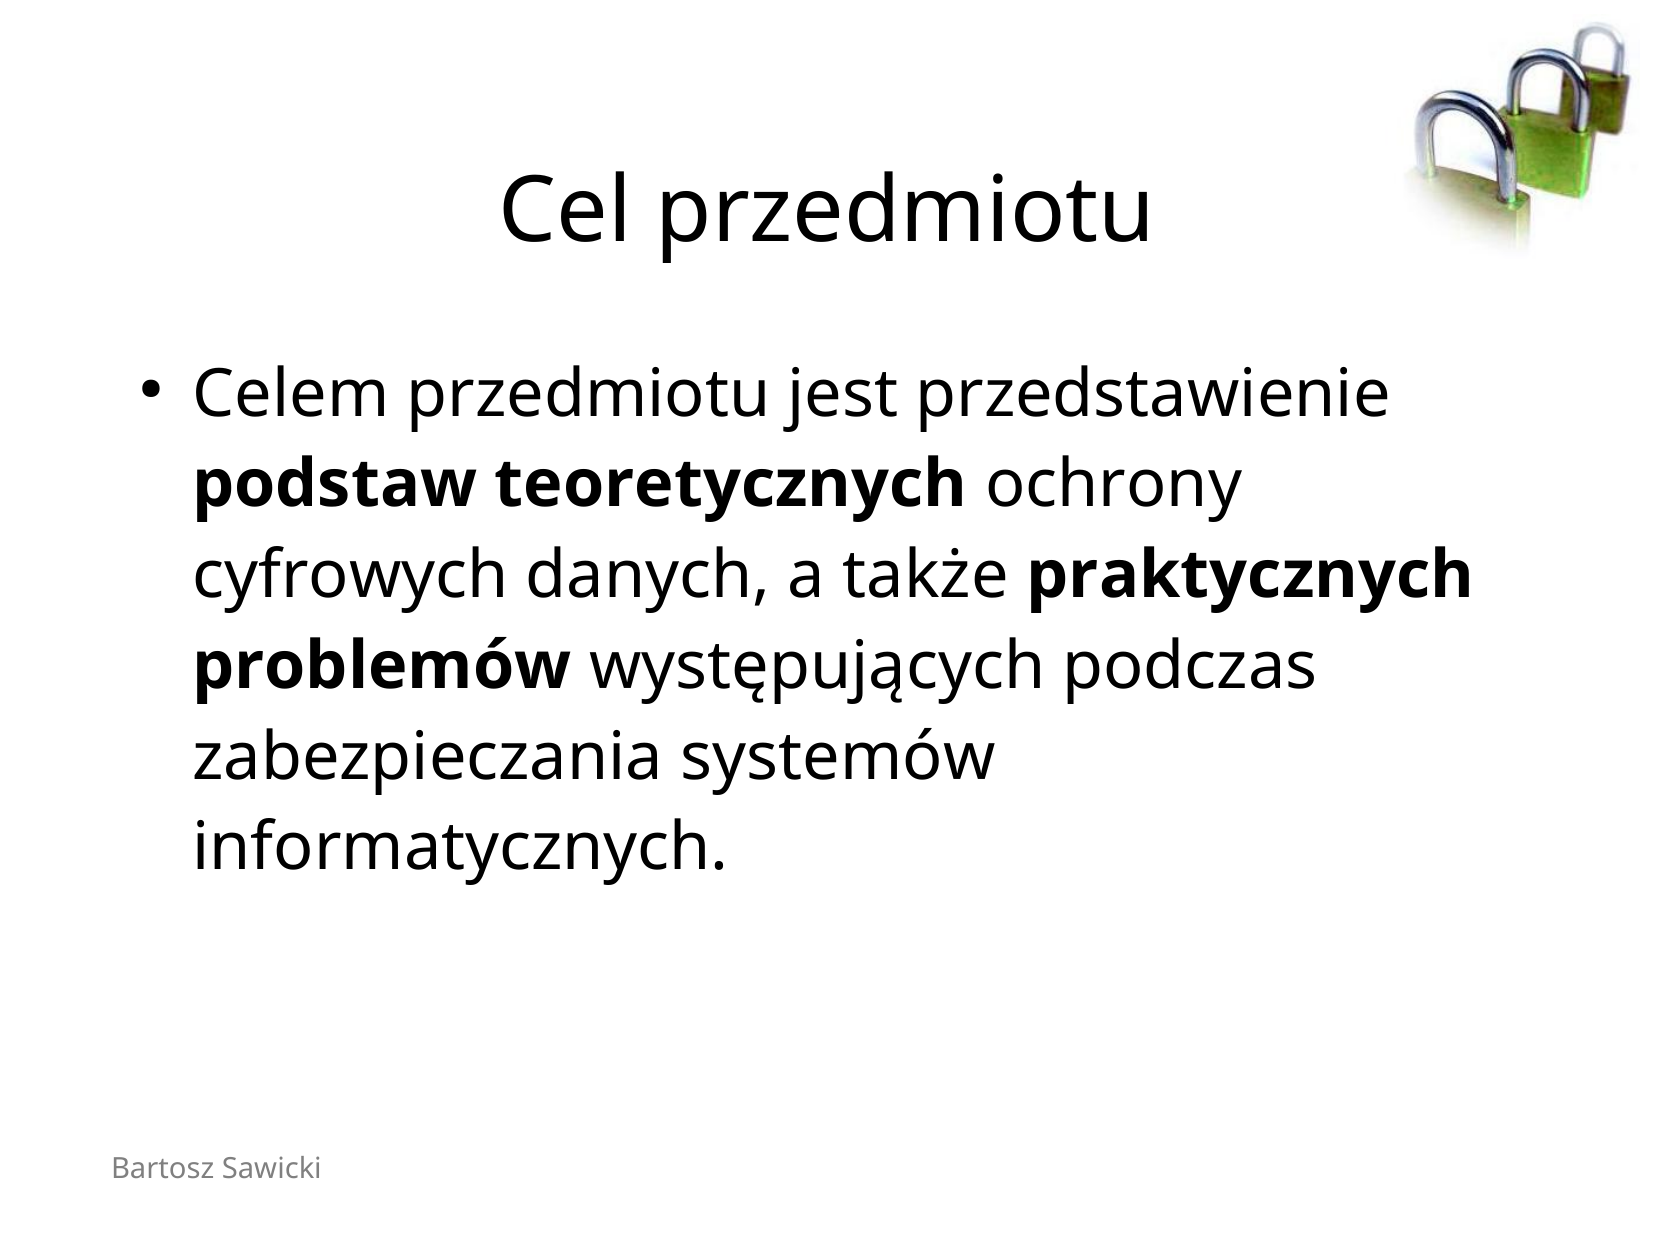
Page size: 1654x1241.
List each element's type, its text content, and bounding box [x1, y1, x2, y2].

list Celem przedmiotu jest przedstawienie podstaw teoretycznych ochrony cyfrowych danych, a także praktycznych problemów występujących podczas zabezpieczania systemów informatycznych. [121, 344, 1534, 1222]
picture [1385, 14, 1640, 266]
title Cel przedmiotu [121, 102, 1534, 311]
